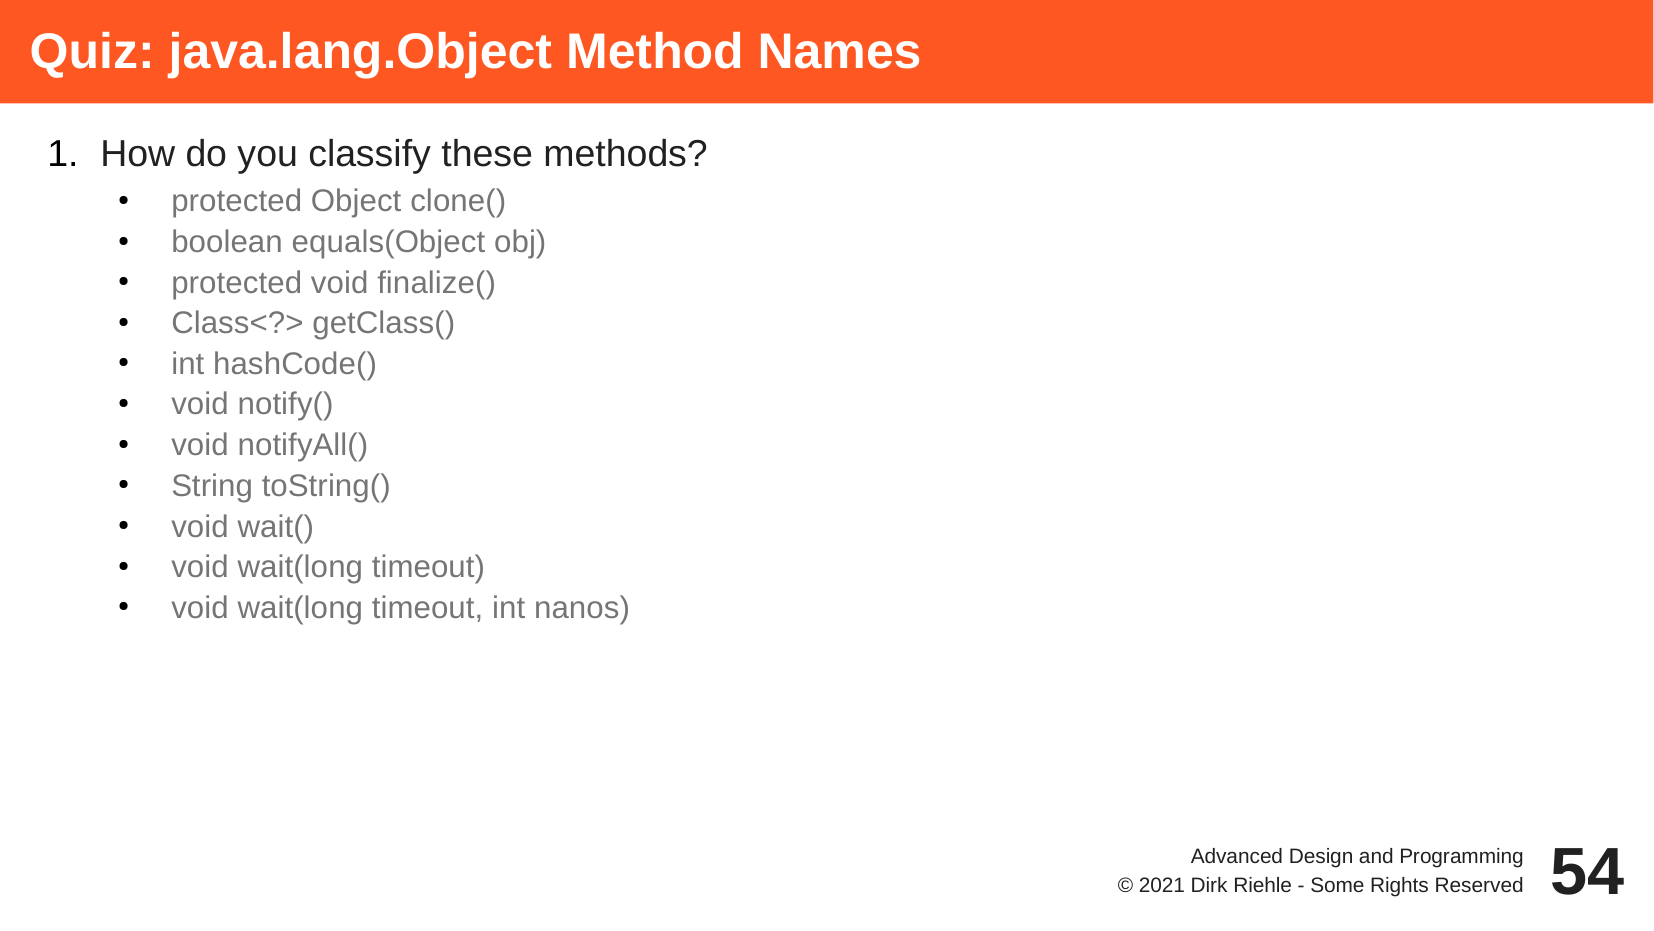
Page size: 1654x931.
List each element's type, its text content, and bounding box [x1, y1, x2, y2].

list How do you classify these methods? protected Object clone() boolean equals(Object obj) protected void finalize() Class<?> getClass() int hashCode() void notify() void notifyAll() String toString() void wait() void wait(long timeout) void wait(long timeout, int nanos) [29, 132, 1625, 813]
title Quiz: java.lang.Object Method Names [0, 0, 1654, 104]
